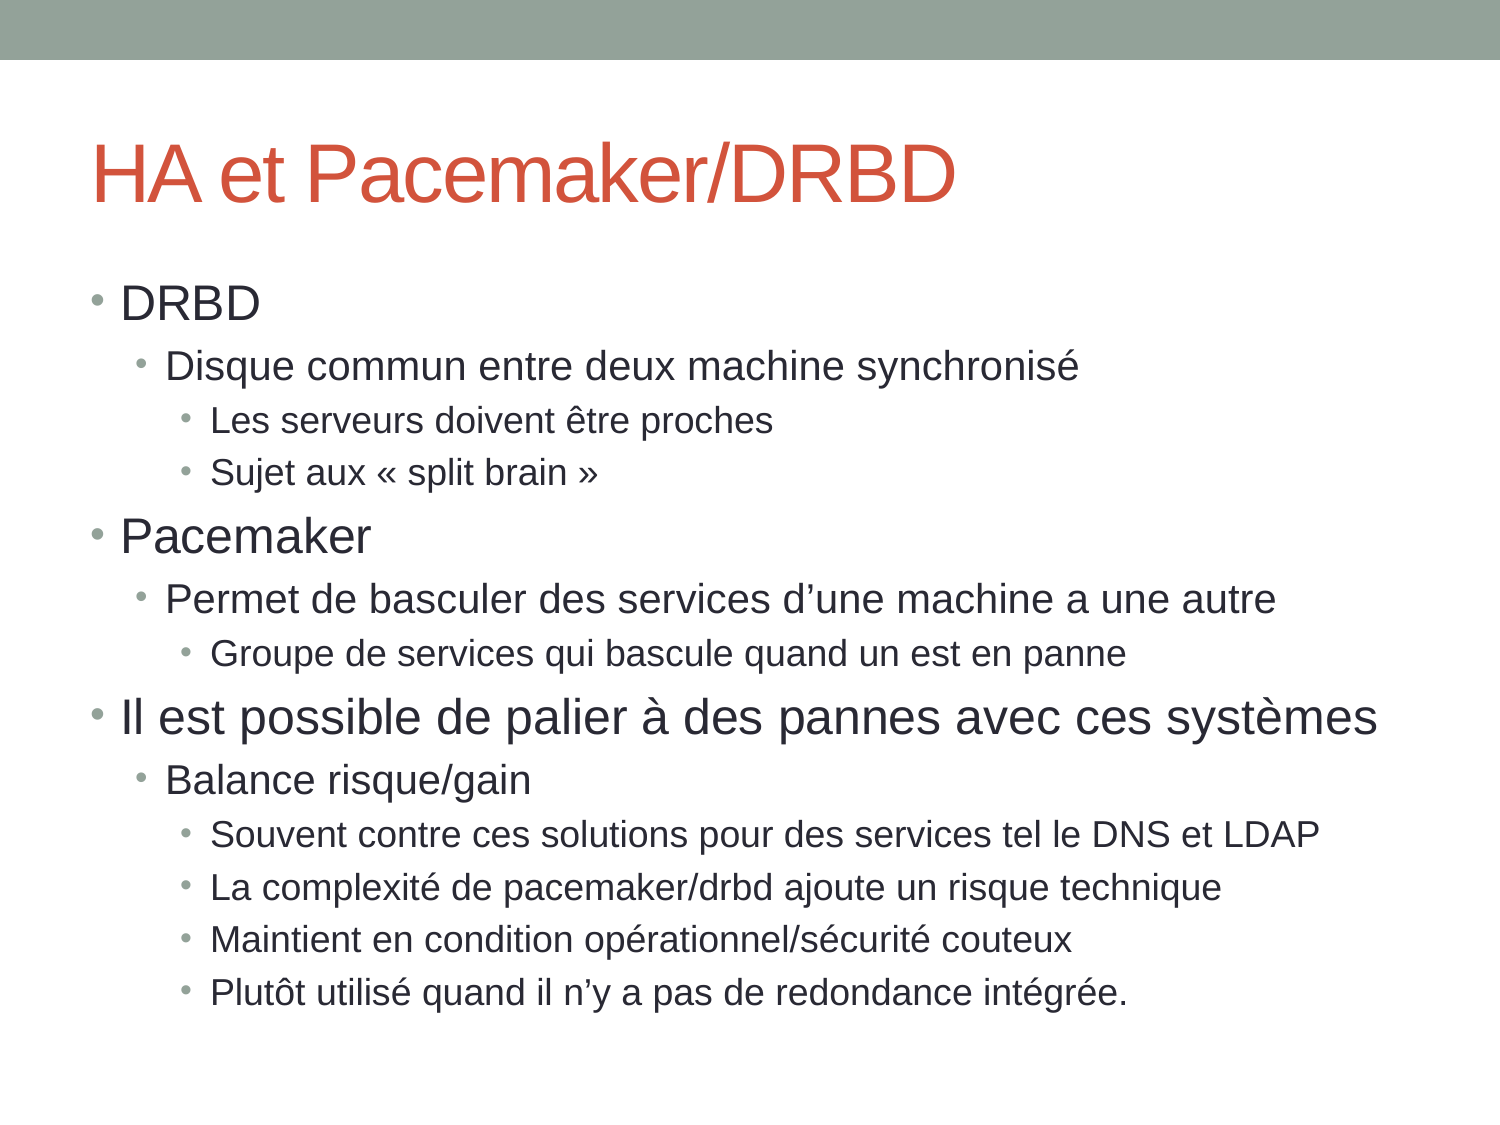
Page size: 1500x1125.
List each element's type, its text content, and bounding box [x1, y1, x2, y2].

list DRBD Disque commun entre deux machine synchronisé Les serveurs doivent être proches Sujet aux « split brain » Pacemaker Permet de basculer des services d’une machine a une autre Groupe de services qui bascule quand un est en panne Il est possible de palier à des pannes avec ces systèmes Balance risque/gain Souvent contre ces solutions pour des services tel le DNS et LDAP La complexité de pacemaker/drbd ajoute un risque technique Maintient en condition opérationnel/sécurité couteux Plutôt utilisé quand il n’y a pas de redondance intégrée. [75, 262, 1425, 1063]
title HA et Pacemaker/DRBD [75, 87, 1425, 250]
